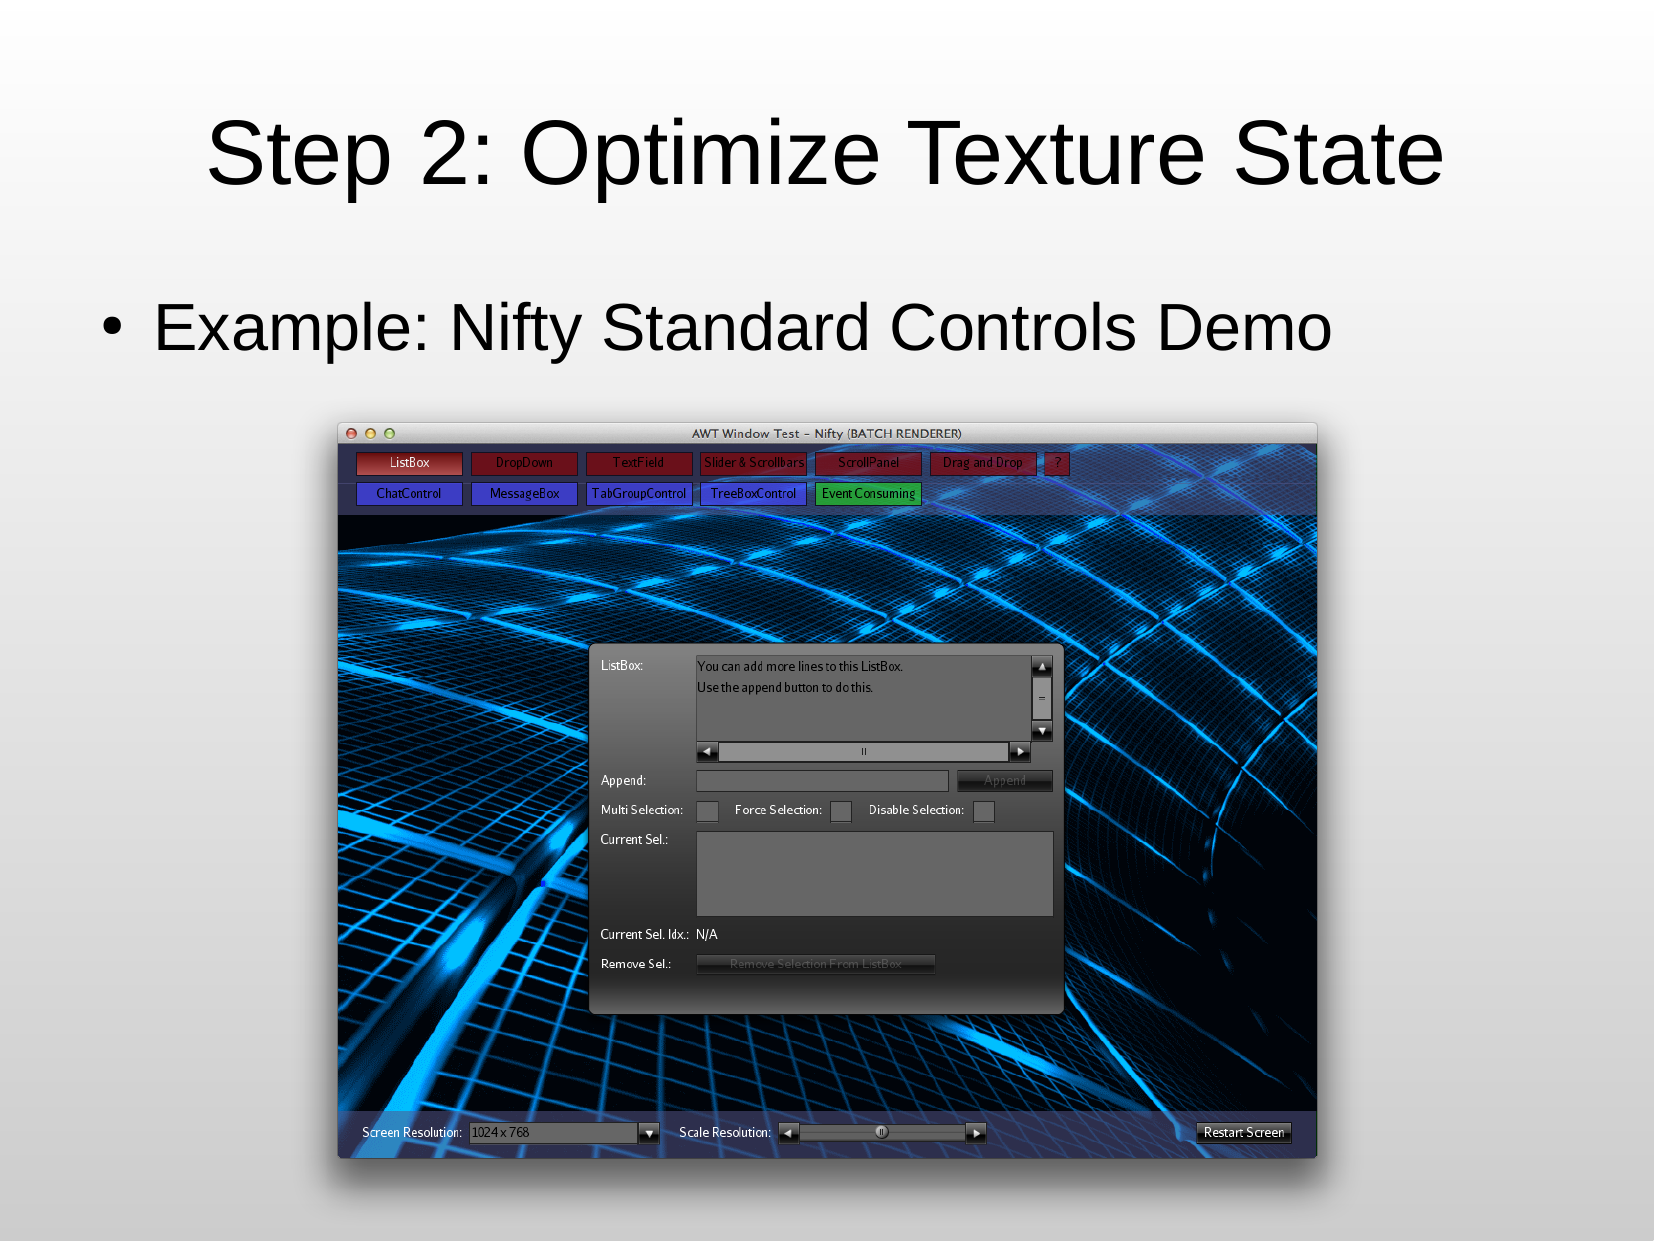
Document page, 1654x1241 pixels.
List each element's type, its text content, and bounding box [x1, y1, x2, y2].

list Example: Nifty Standard Controls Demo [82, 290, 1571, 1109]
title Step 2: Optimize Texture State [82, 49, 1571, 257]
picture [283, 389, 1371, 1233]
